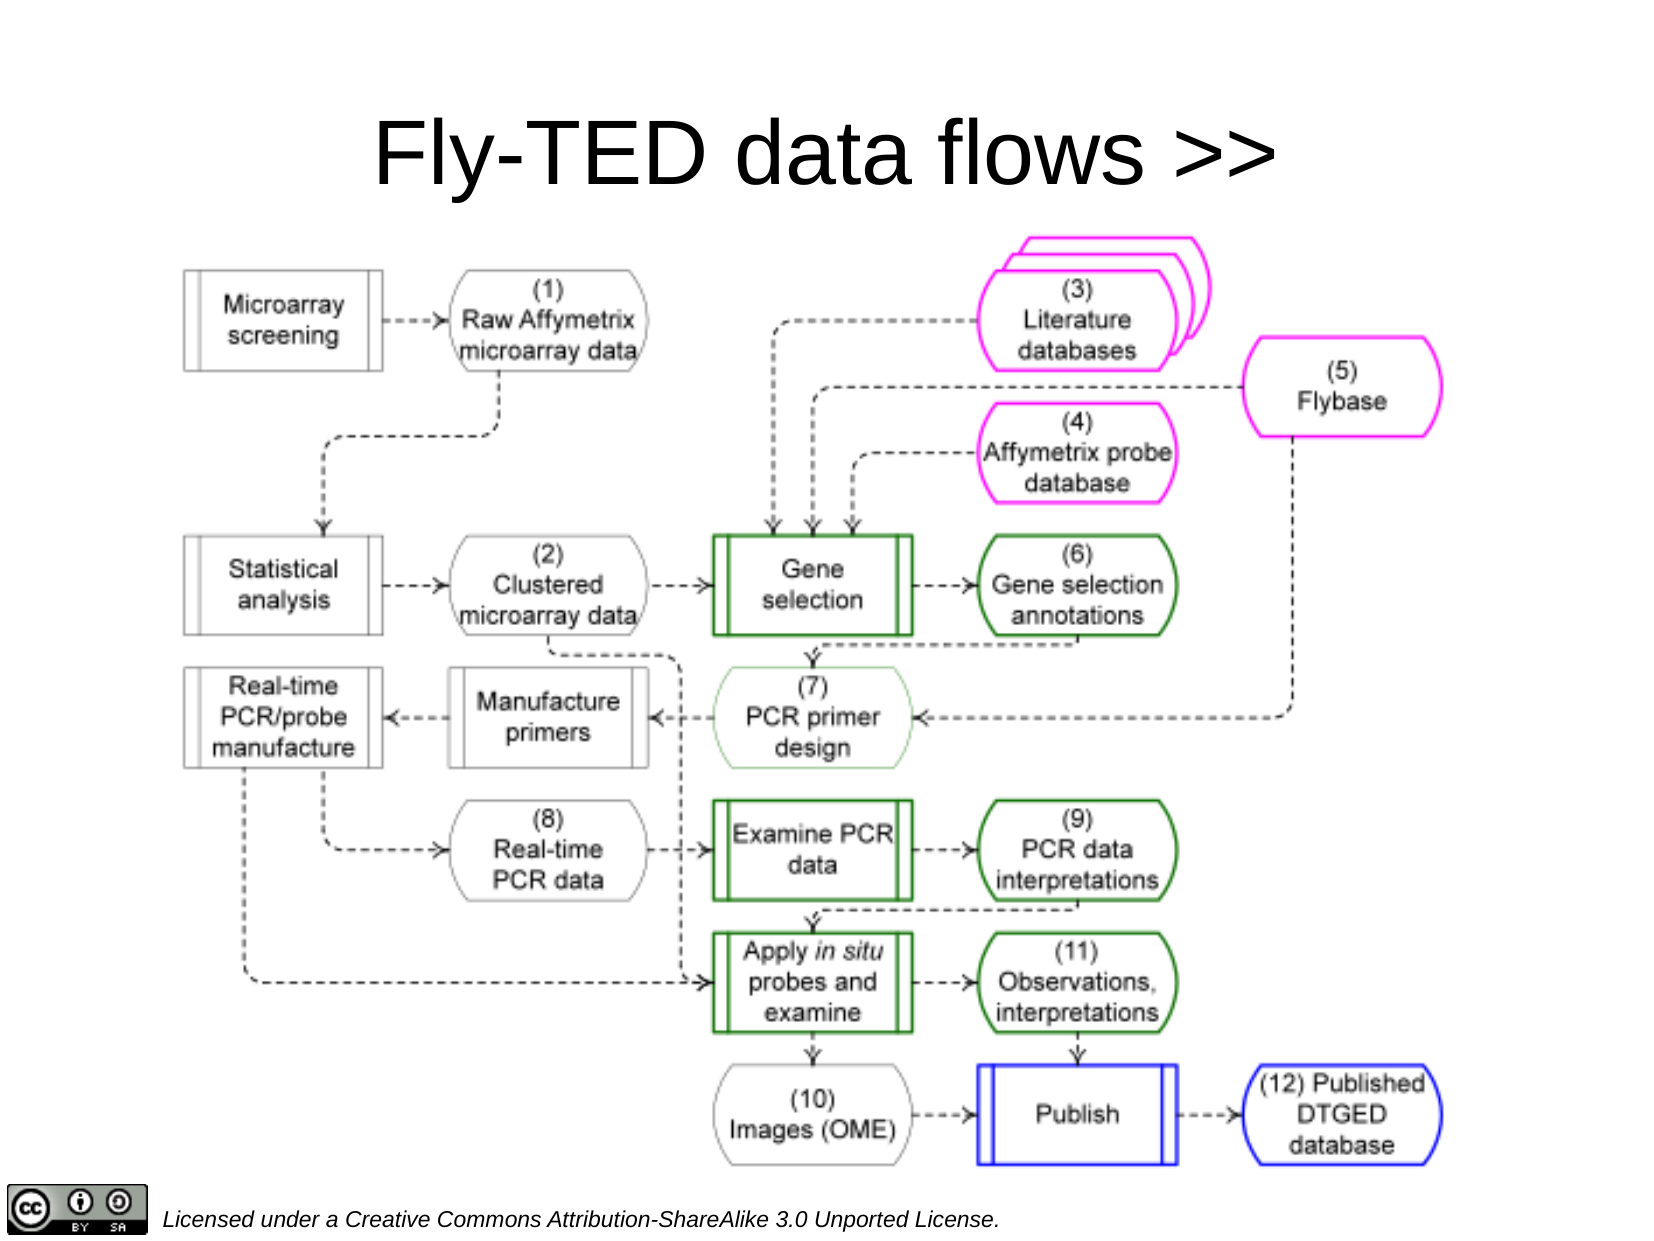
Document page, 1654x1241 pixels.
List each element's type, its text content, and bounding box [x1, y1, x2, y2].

picture [7, 1184, 148, 1235]
title Fly-TED data flows >> [82, 49, 1571, 257]
picture [179, 228, 1453, 1176]
